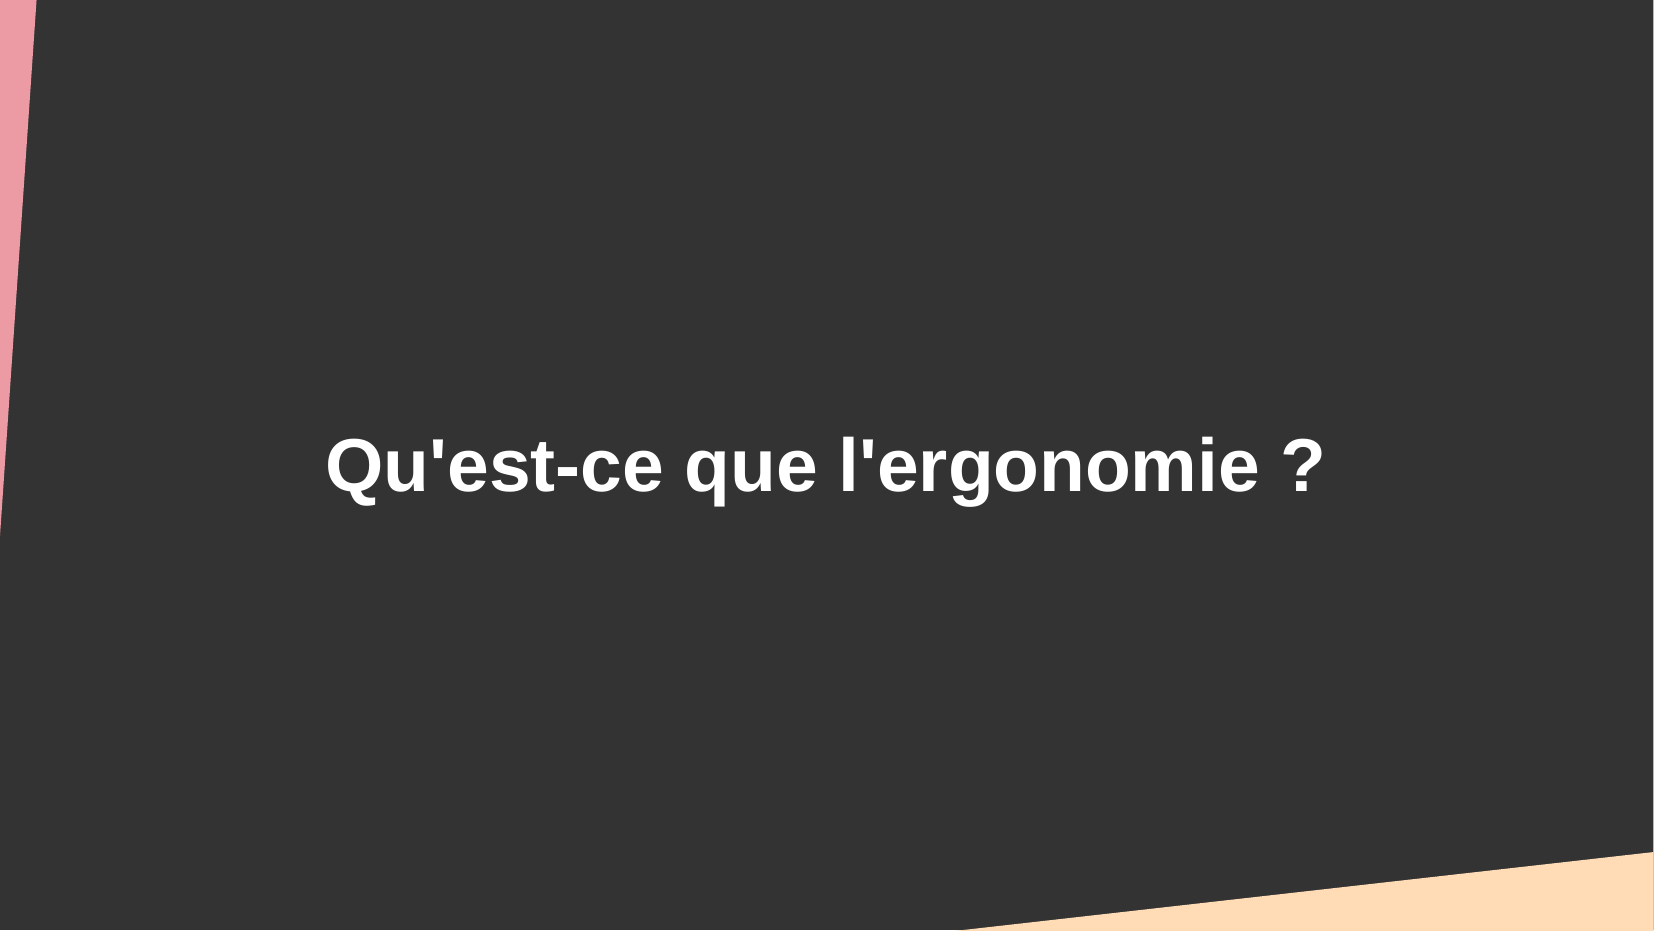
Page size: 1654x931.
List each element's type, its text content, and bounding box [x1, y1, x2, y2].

text_box [0, 0, 37, 536]
title Qu'est-ce que l'ergonomie ? [19, 423, 1635, 508]
text_box [954, 851, 1654, 931]
